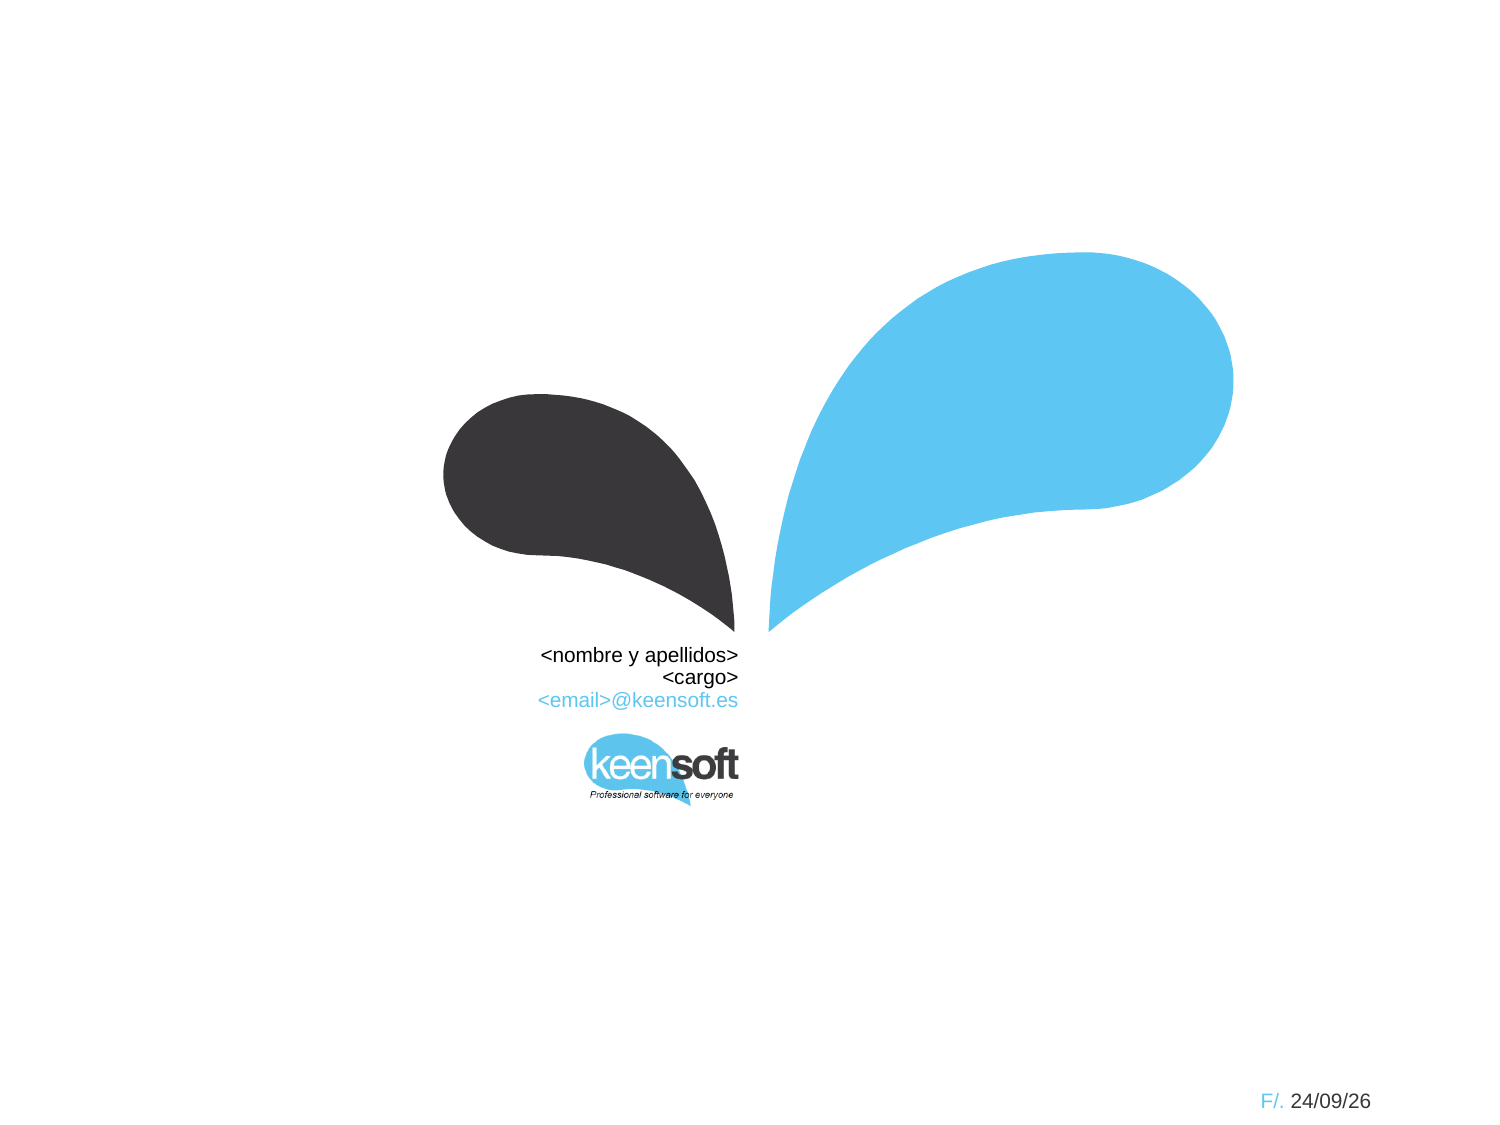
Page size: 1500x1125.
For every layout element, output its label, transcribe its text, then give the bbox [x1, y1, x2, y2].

slide_number F/. 25/09/14 [1245, 1080, 1482, 1112]
picture [584, 733, 739, 806]
